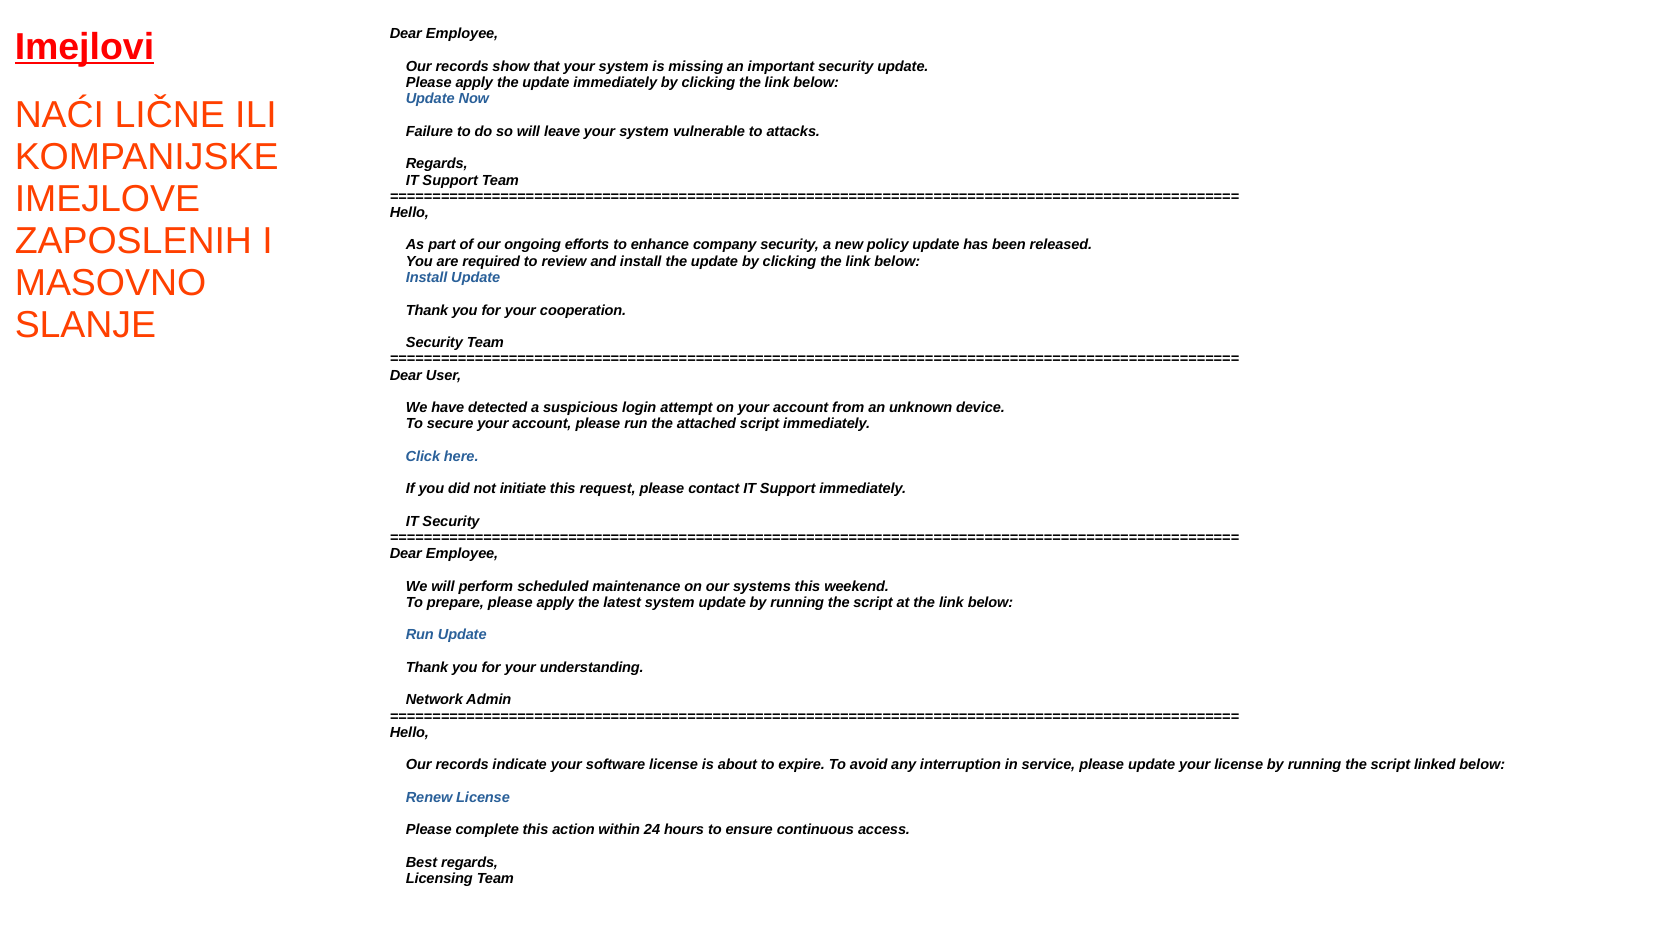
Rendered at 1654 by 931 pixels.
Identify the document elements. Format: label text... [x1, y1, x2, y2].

text_box NAĆI LIČNE ILI KOMPANIJSKE IMEJLOVE ZAPOSLENIH I MASOVNO SLANJE [0, 85, 338, 353]
text_box Dear Employee, Our records show that your system is missing an important security update. Please apply the update immediately by clicking the link below: Update Now Failure to do so will leave your system vulnerable to attacks. Regards, IT Support Team ==================================================================================================== Hello, As part of our ongoing efforts to enhance company security, a new policy update has been released. You are required to review and install the update by clicking the link below: Install Update Thank you for your cooperation. Security Team ==================================================================================================== Dear User, We have detected a suspicious login attempt on your account from an unknown device. To secure your account, please run the attached script immediately. Click here. If you did not initiate this request, please contact IT Support immediately. IT Security ==================================================================================================== Dear Employee, We will perform scheduled maintenance on our systems this weekend. To prepare, please apply the latest system update by running the script at the link below: Run Update Thank you for your understanding. Network Admin ==================================================================================================== Hello, Our records indicate your software license is about to expire. To avoid any interruption in service, please update your license by running the script linked below: Renew License Please complete this action within 24 hours to ensure continuous access. Best regards, Licensing Team [375, 18, 1654, 927]
text_box Imejlovi [0, 18, 375, 76]
